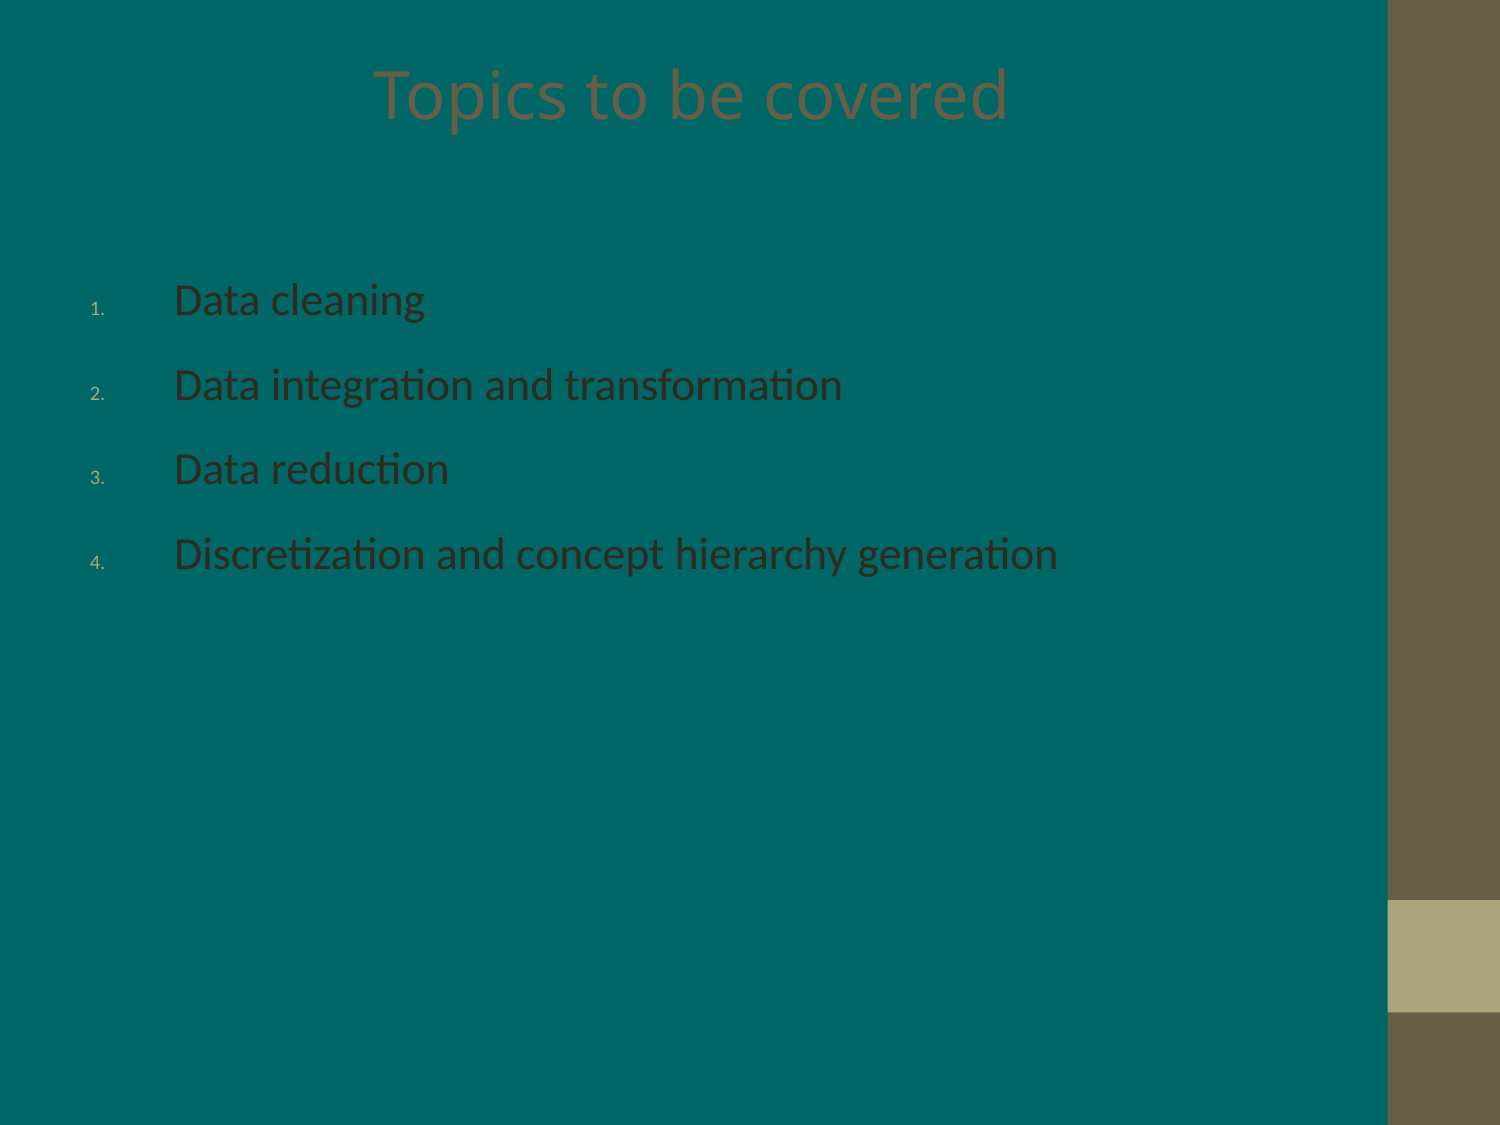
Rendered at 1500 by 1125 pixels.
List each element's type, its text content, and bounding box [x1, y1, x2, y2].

list Data cleaning Data integration and transformation Data reduction Discretization and concept hierarchy generation [75, 262, 1325, 1050]
title Topics to be covered [75, 45, 1325, 233]
